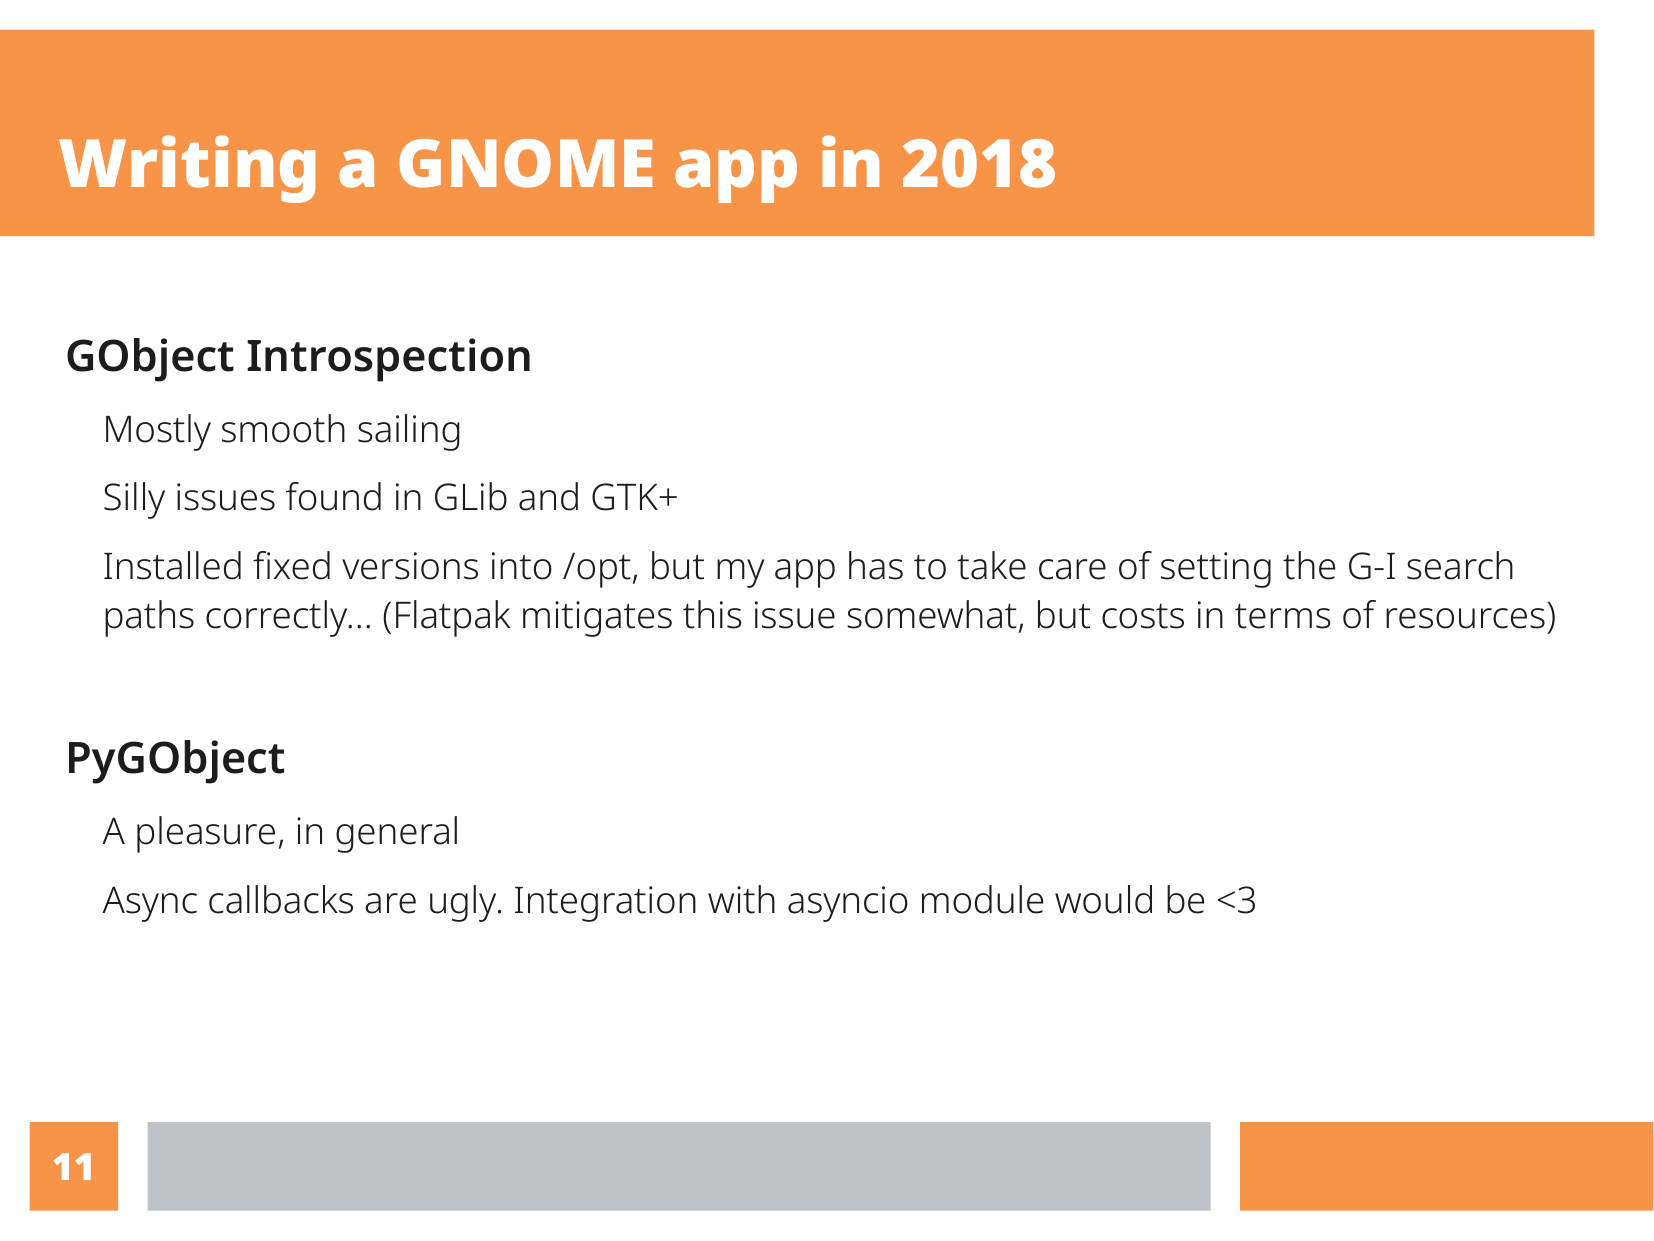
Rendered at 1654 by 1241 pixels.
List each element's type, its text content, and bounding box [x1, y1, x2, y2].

title Writing a GNOME app in 2018 [59, 59, 1595, 207]
list GObject Introspection Mostly smooth sailing Silly issues found in GLib and GTK+ Installed fixed versions into /opt, but my app has to take care of setting the G-I search paths correctly... (Flatpak mitigates this issue somewhat, but costs in terms of resources) PyGObject A pleasure, in general Async callbacks are ugly. Integration with asyncio module would be <3 [64, 324, 1571, 1093]
